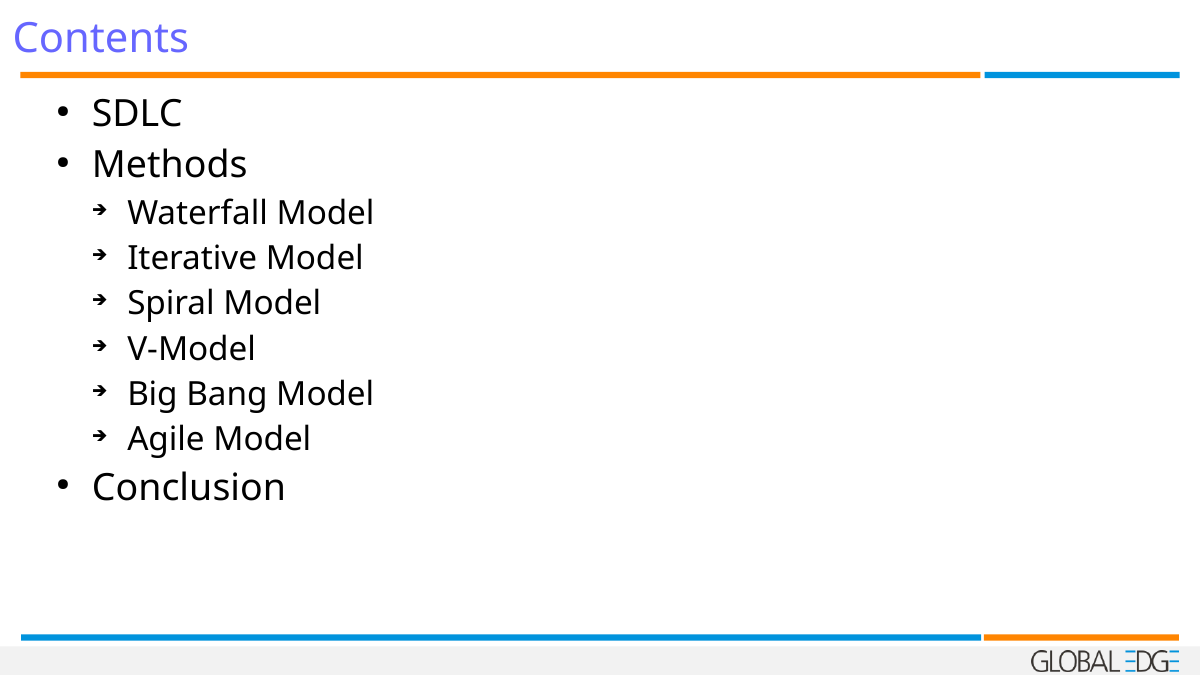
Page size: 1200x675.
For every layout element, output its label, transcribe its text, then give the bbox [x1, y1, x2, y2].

subtitle SDLC Methods Waterfall Model Iterative Model Spiral Model V-Model Big Bang Model Agile Model Conclusion [21, 86, 1156, 556]
picture [1031, 650, 1179, 672]
title Contents [12, 9, 1088, 63]
